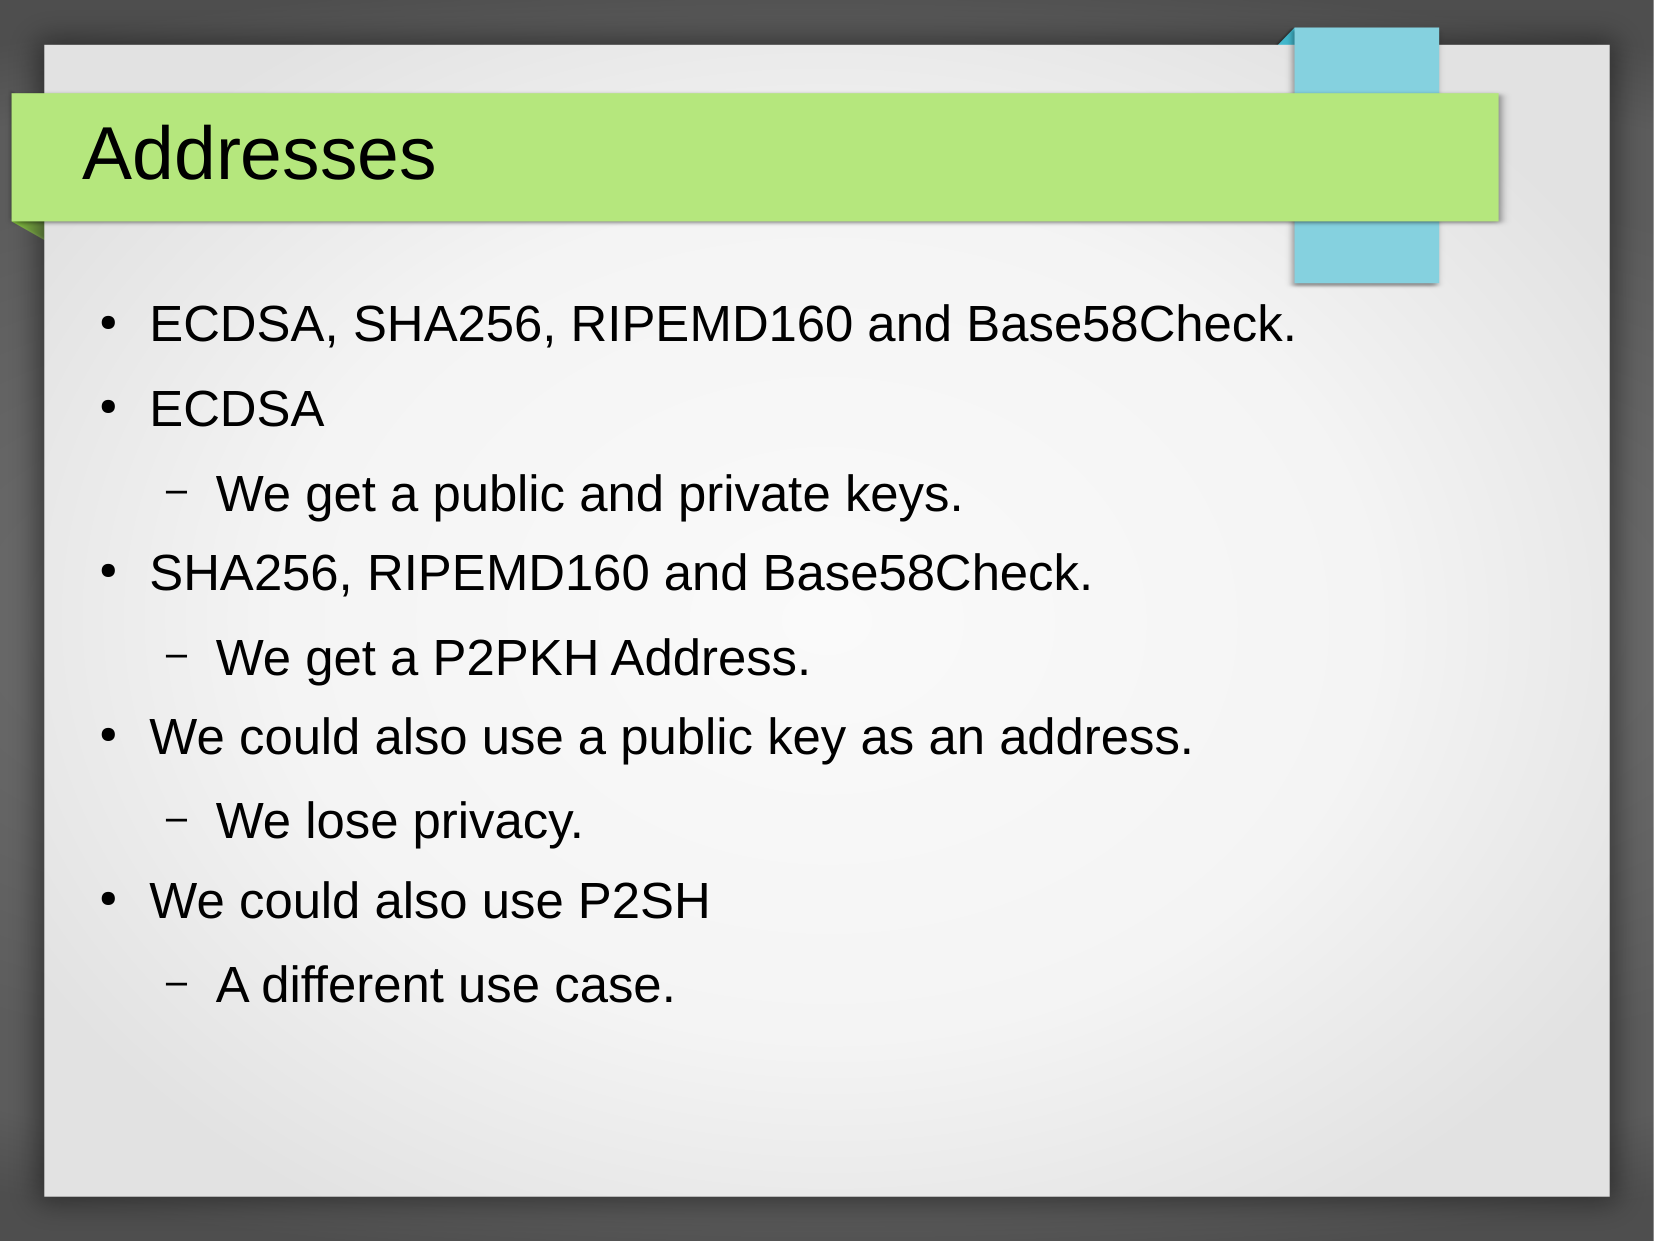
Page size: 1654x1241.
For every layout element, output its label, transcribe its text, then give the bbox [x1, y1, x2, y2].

title Addresses [82, 94, 1264, 213]
picture [0, 0, 1654, 1241]
list ECDSA, SHA256, RIPEMD160 and Base58Check. ECDSA We get a public and private keys. SHA256, RIPEMD160 and Base58Check. We get a P2PKH Address. We could also use a public key as an address. We lose privacy. We could also use P2SH A different use case. [82, 295, 1571, 1015]
